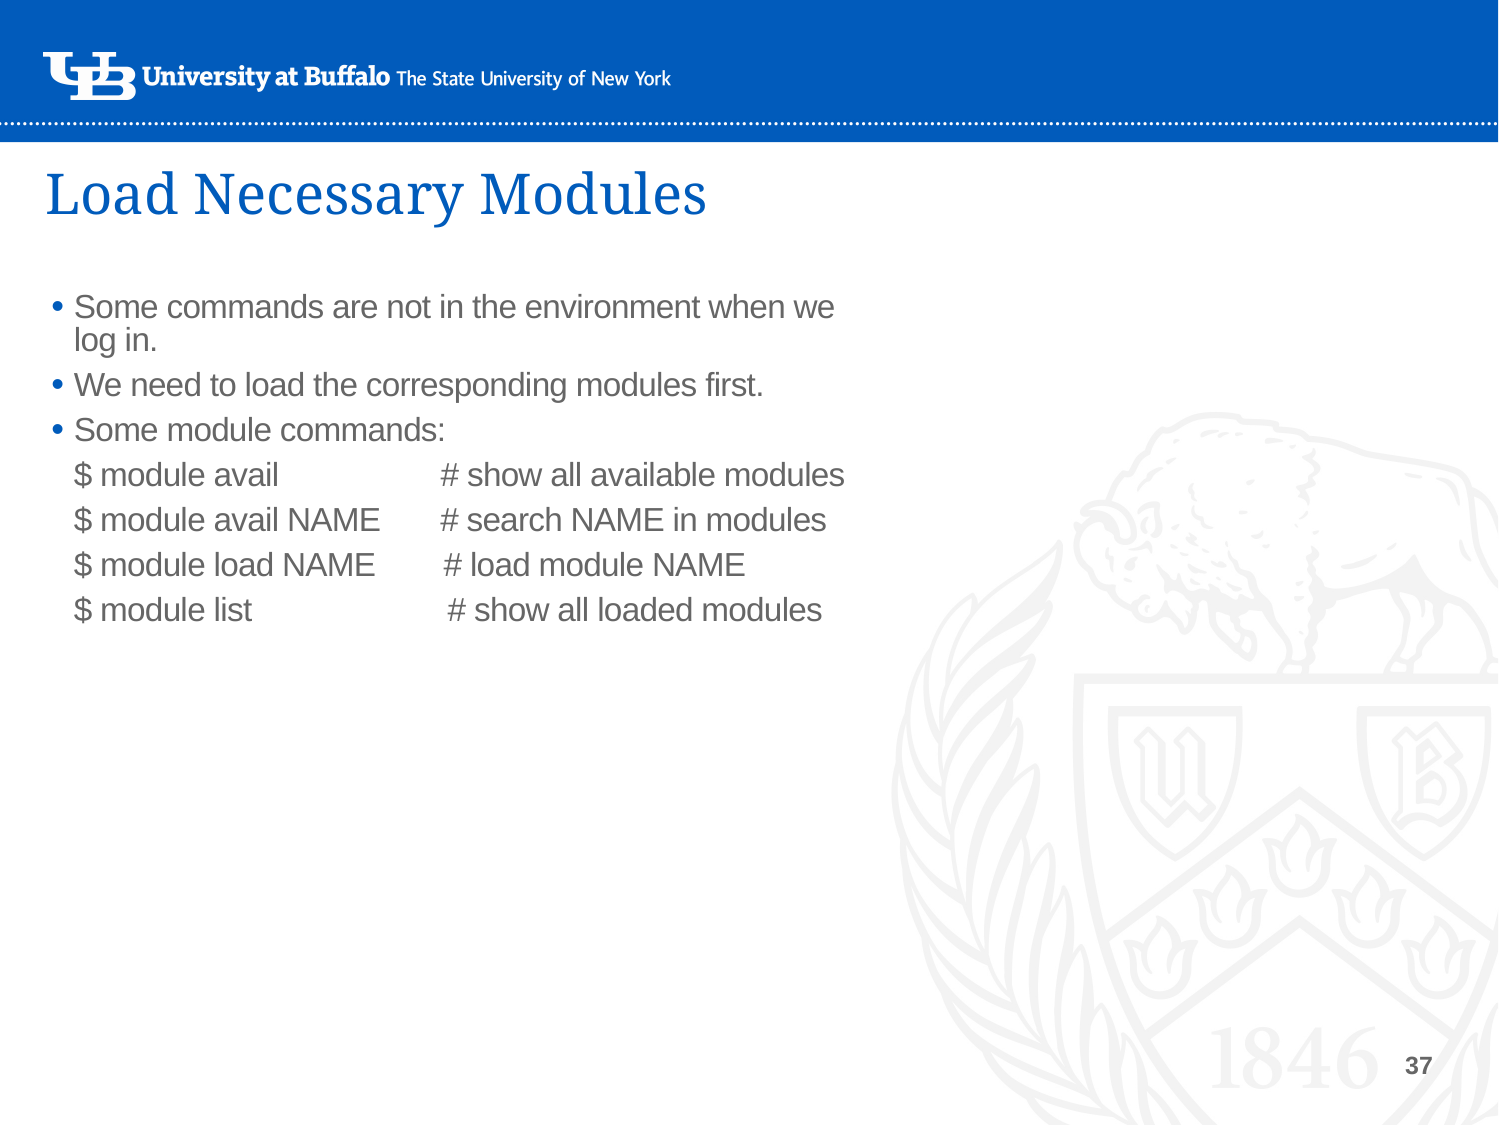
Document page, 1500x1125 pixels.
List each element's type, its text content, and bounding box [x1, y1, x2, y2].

list Some commands are not in the environment when we log in. We need to load the corresponding modules first. Some module commands: $ module avail # show all available modules $ module avail NAME # search NAME in modules $ module load NAME # load module NAME $ module list # show all loaded modules [21, 285, 886, 976]
title Load Necessary Modules [30, 153, 1387, 233]
picture [0, 0, 1499, 1125]
